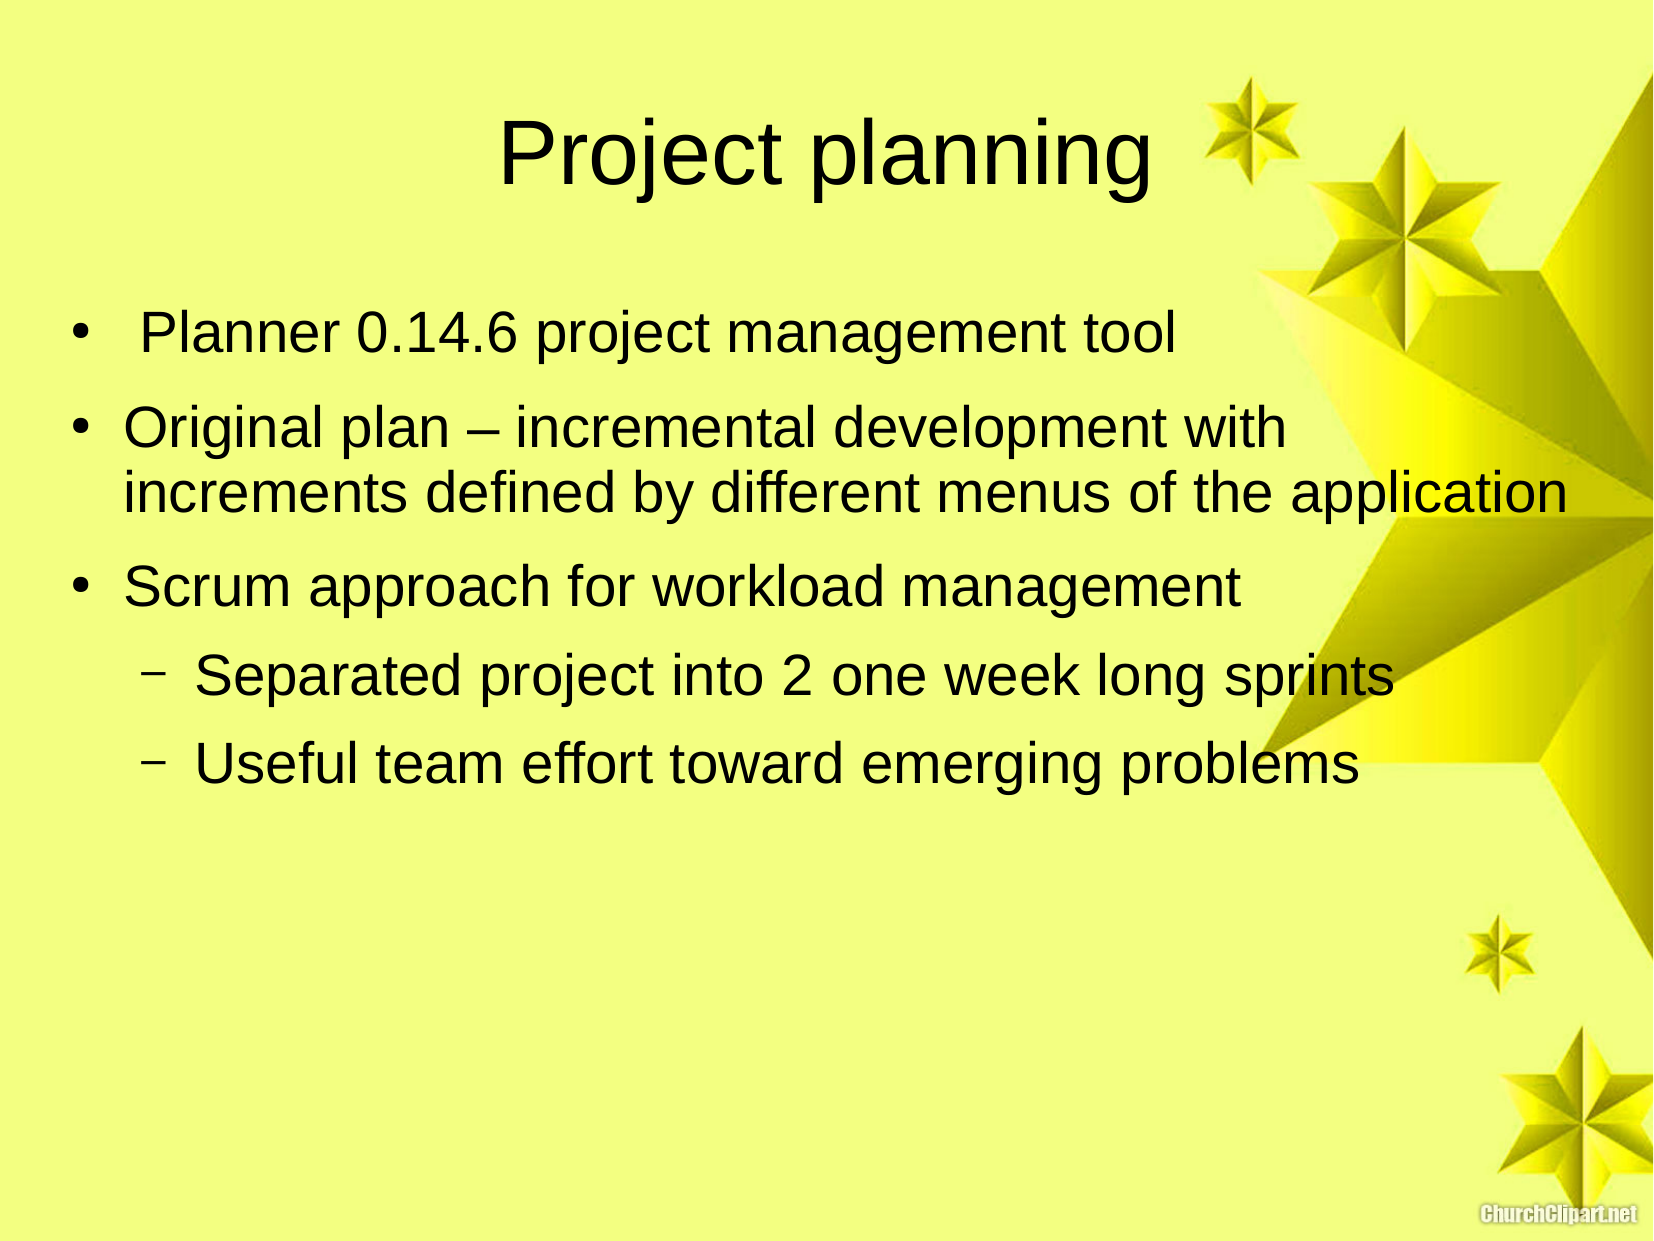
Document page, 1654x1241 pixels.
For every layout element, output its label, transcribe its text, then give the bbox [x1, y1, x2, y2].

title Project planning [82, 49, 1571, 257]
list Planner 0.14.6 project management tool Original plan – incremental development with increments defined by different menus of the application Scrum approach for workload management Separated project into 2 one week long sprints Useful team effort toward emerging problems [52, 300, 1576, 1111]
picture [0, 0, 1654, 1241]
